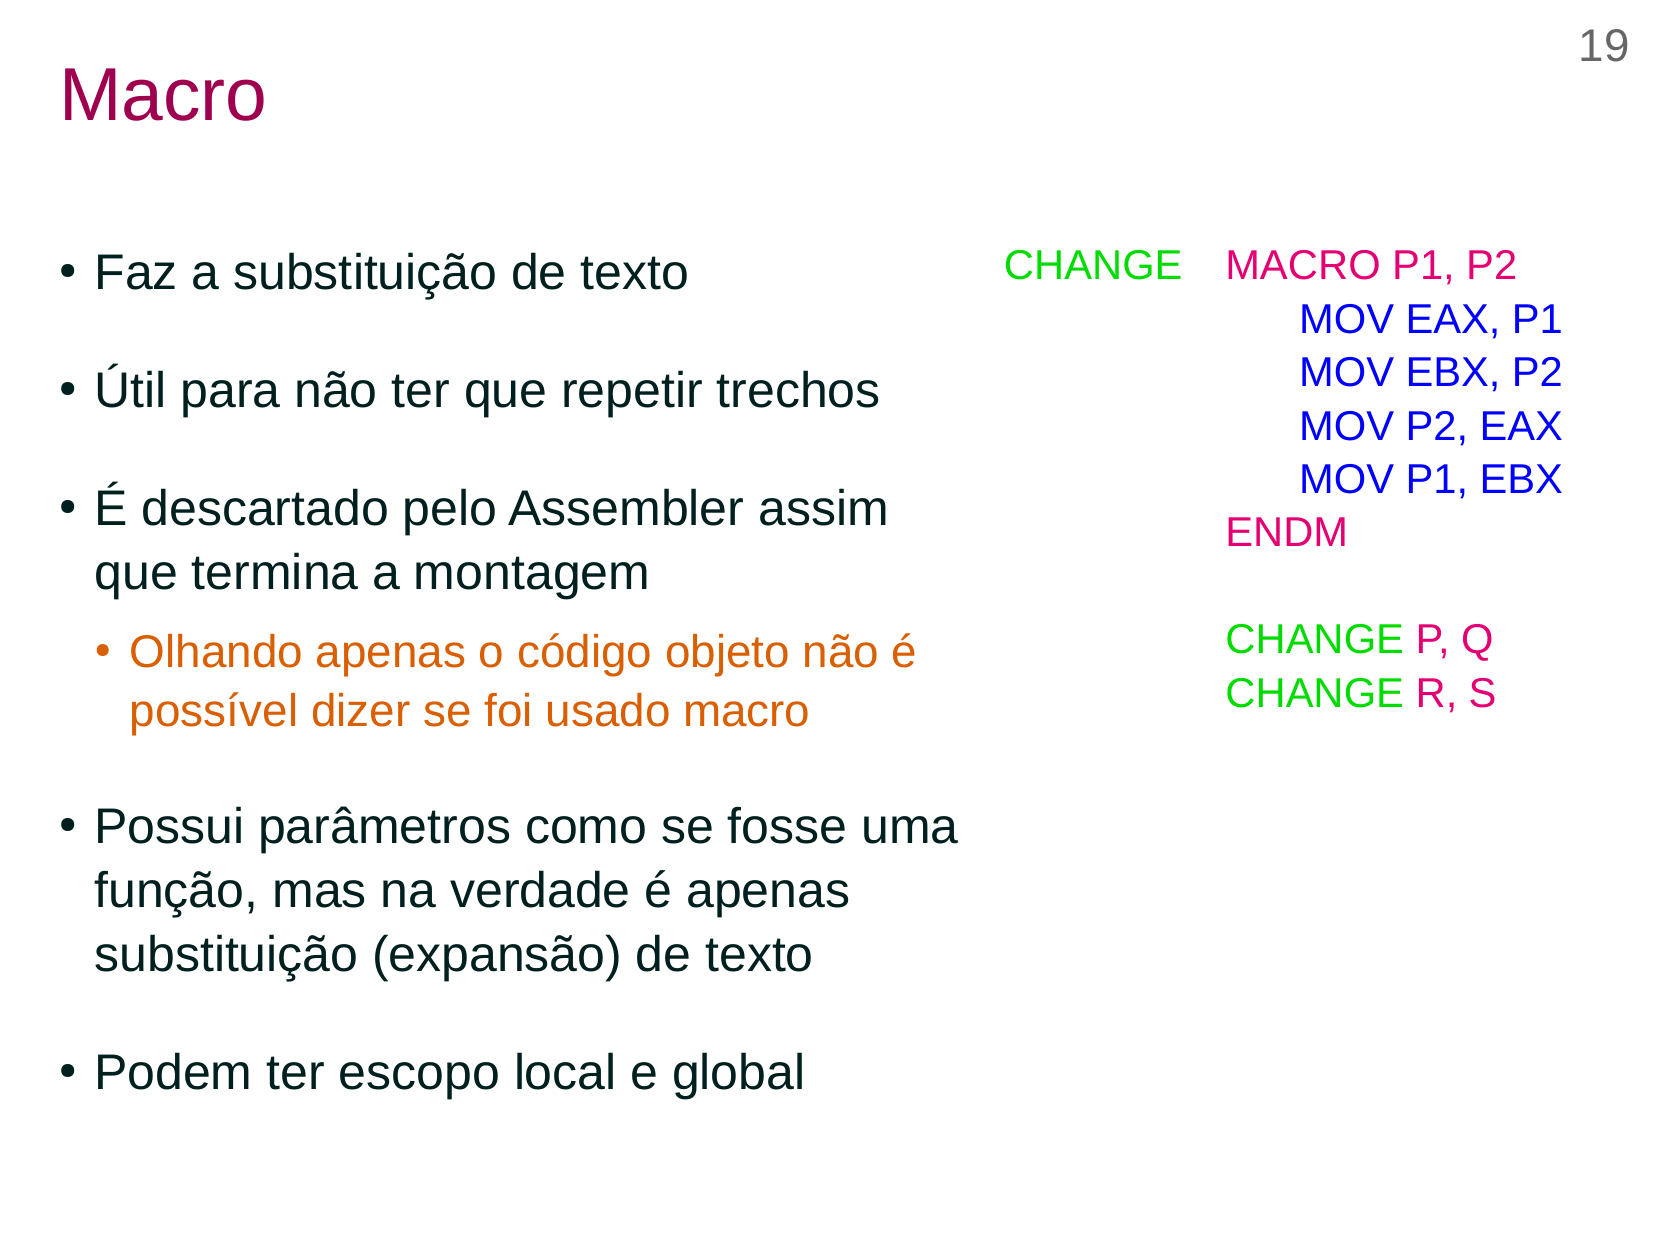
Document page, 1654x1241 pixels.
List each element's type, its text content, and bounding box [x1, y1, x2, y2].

title Macro [59, 29, 1595, 148]
list Faz a substituição de texto Útil para não ter que repetir trechos É descartado pelo Assembler assim que termina a montagem Olhando apenas o código objeto não é possível dizer se foi usado macro Possui parâmetros como se fosse uma função, mas na verdade é apenas substituição (expansão) de texto Podem ter escopo local e global [59, 236, 975, 1211]
text_box CHANGE MACRO P1, P2 MOV EAX, P1 MOV EBX, P2 MOV P2, EAX MOV P1, EBX ENDM CHANGE P, Q CHANGE R, S [989, 227, 1639, 724]
